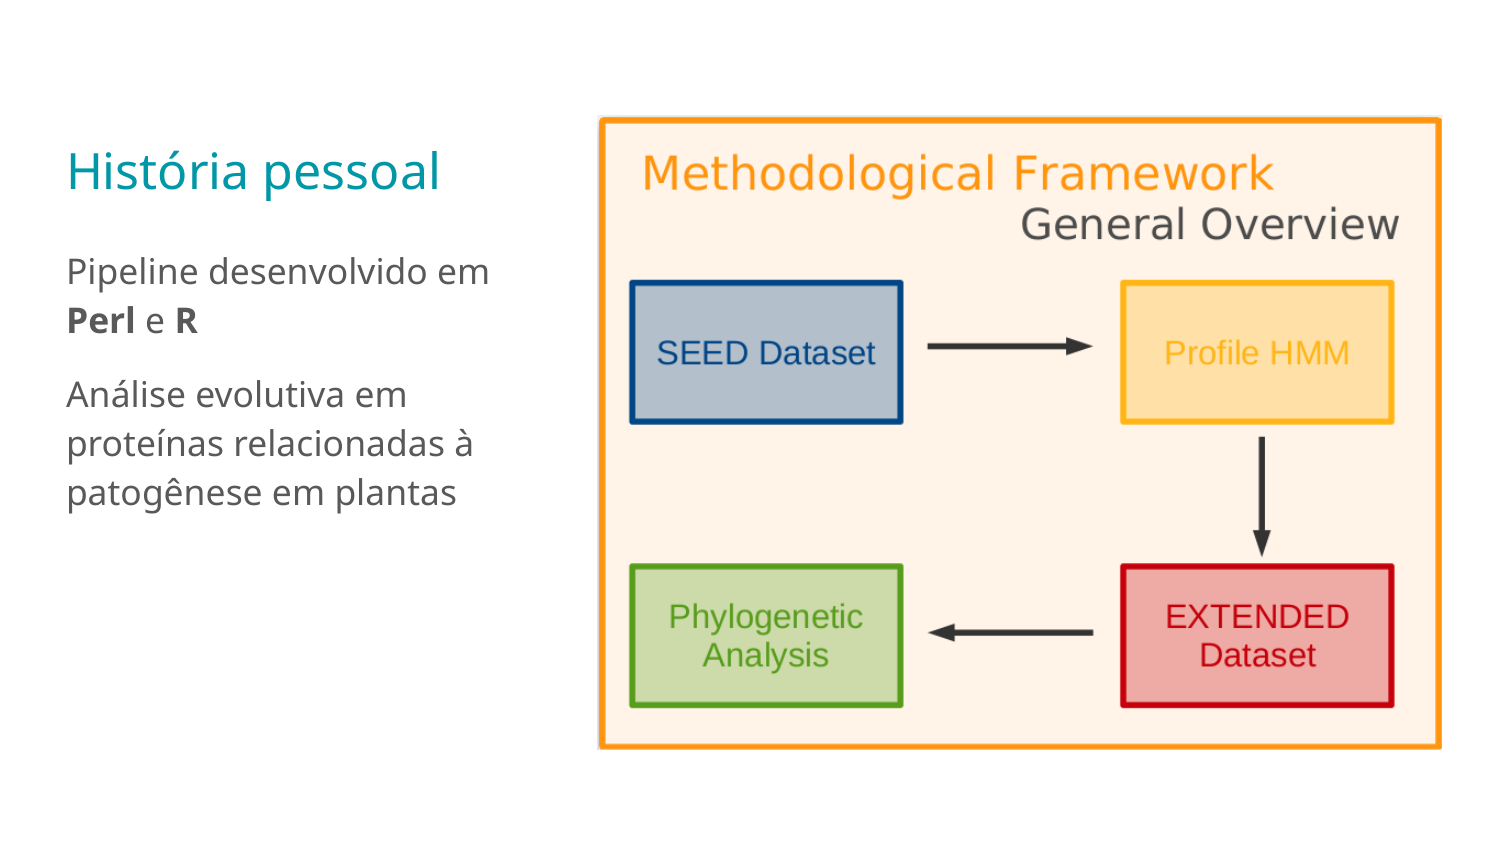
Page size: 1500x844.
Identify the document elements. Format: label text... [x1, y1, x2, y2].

picture [597, 115, 1443, 750]
list Pipeline desenvolvido em Perl e R Análise evolutiva em proteínas relacionadas à patogênese em plantas [51, 227, 512, 750]
title História pessoal [51, 91, 571, 216]
